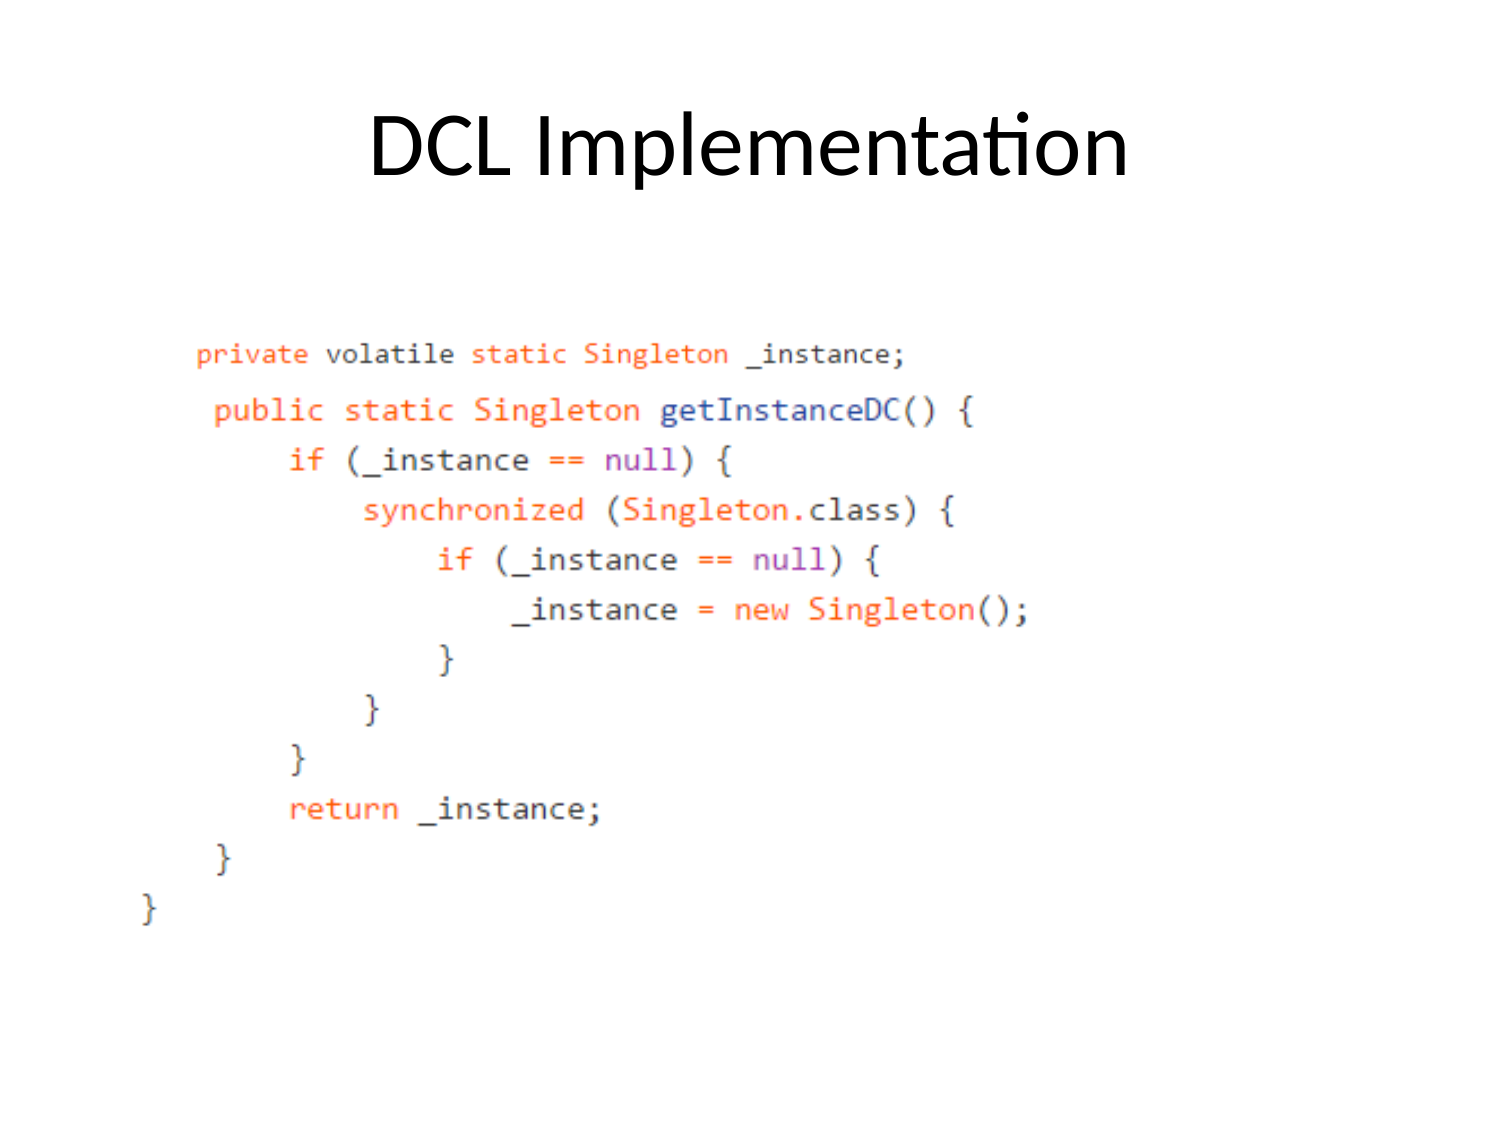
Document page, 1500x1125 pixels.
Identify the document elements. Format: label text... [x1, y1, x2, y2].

picture [76, 316, 1304, 1012]
title DCL Implementation [75, 45, 1425, 233]
